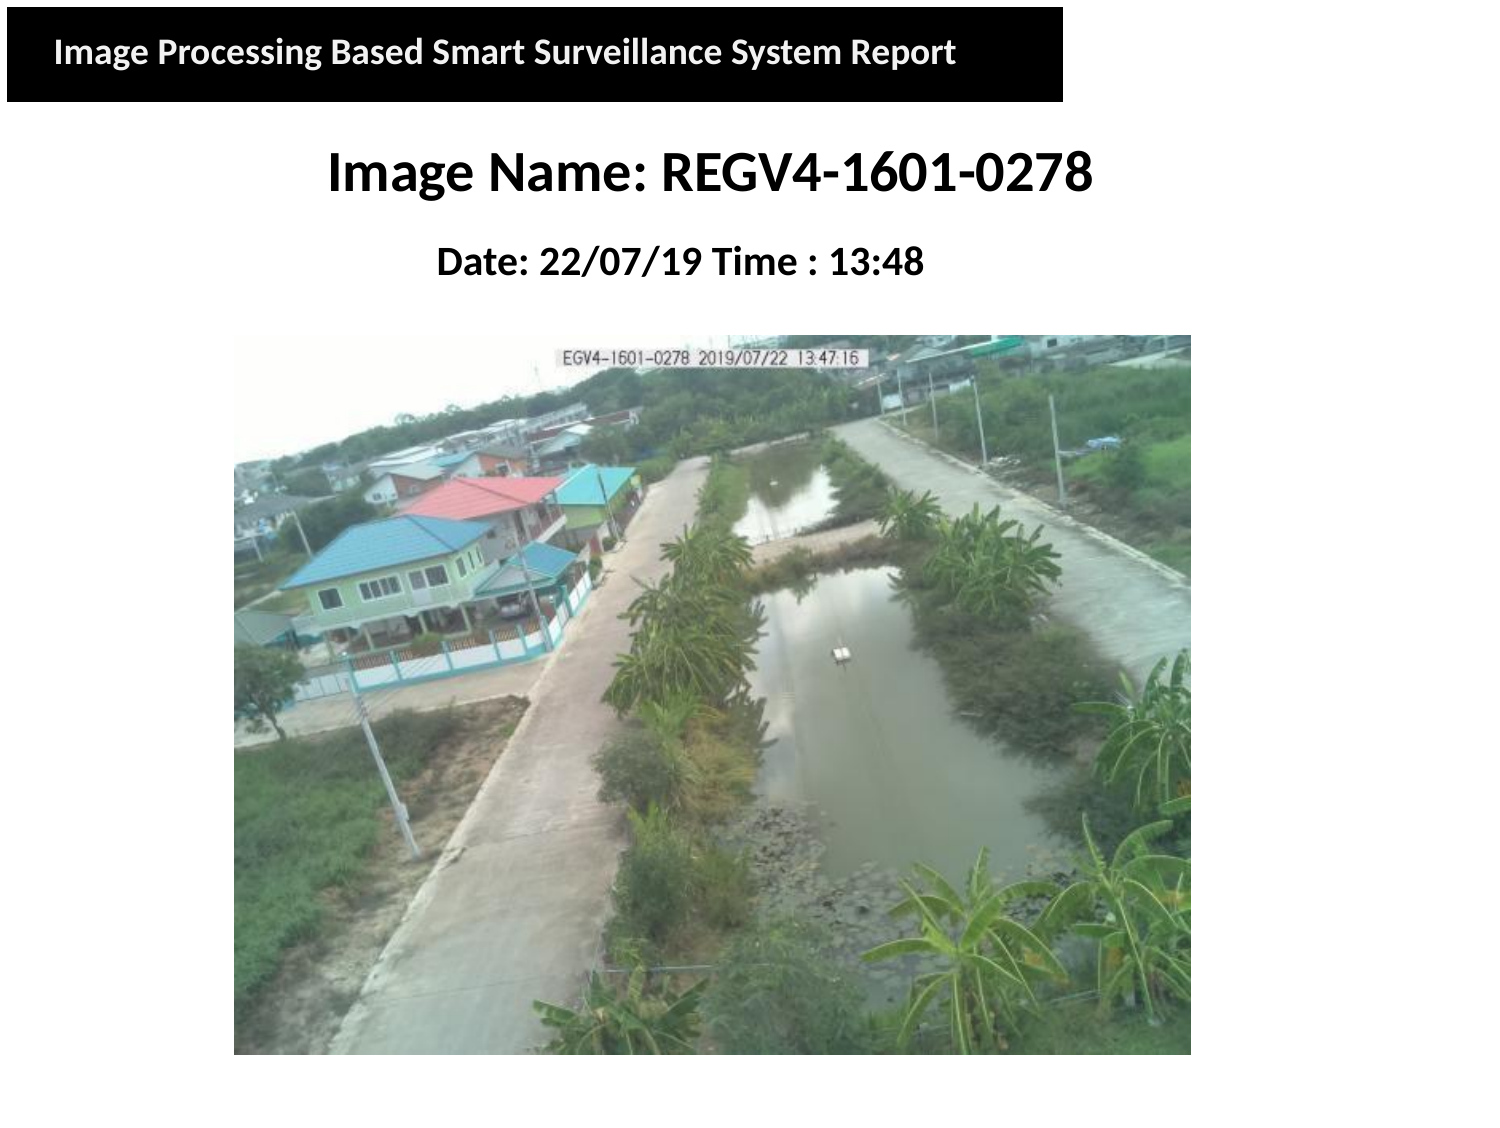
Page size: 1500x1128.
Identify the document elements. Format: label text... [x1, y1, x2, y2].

picture [7, 7, 1063, 102]
text_box Date: 22/07/19 Time : 13:48 [421, 234, 1360, 547]
picture [234, 335, 1191, 1055]
text_box Image Processing Based Smart Surveillance System Report [39, 23, 977, 180]
text_box Image Name: REGV4-1601-0278 [312, 140, 1251, 335]
